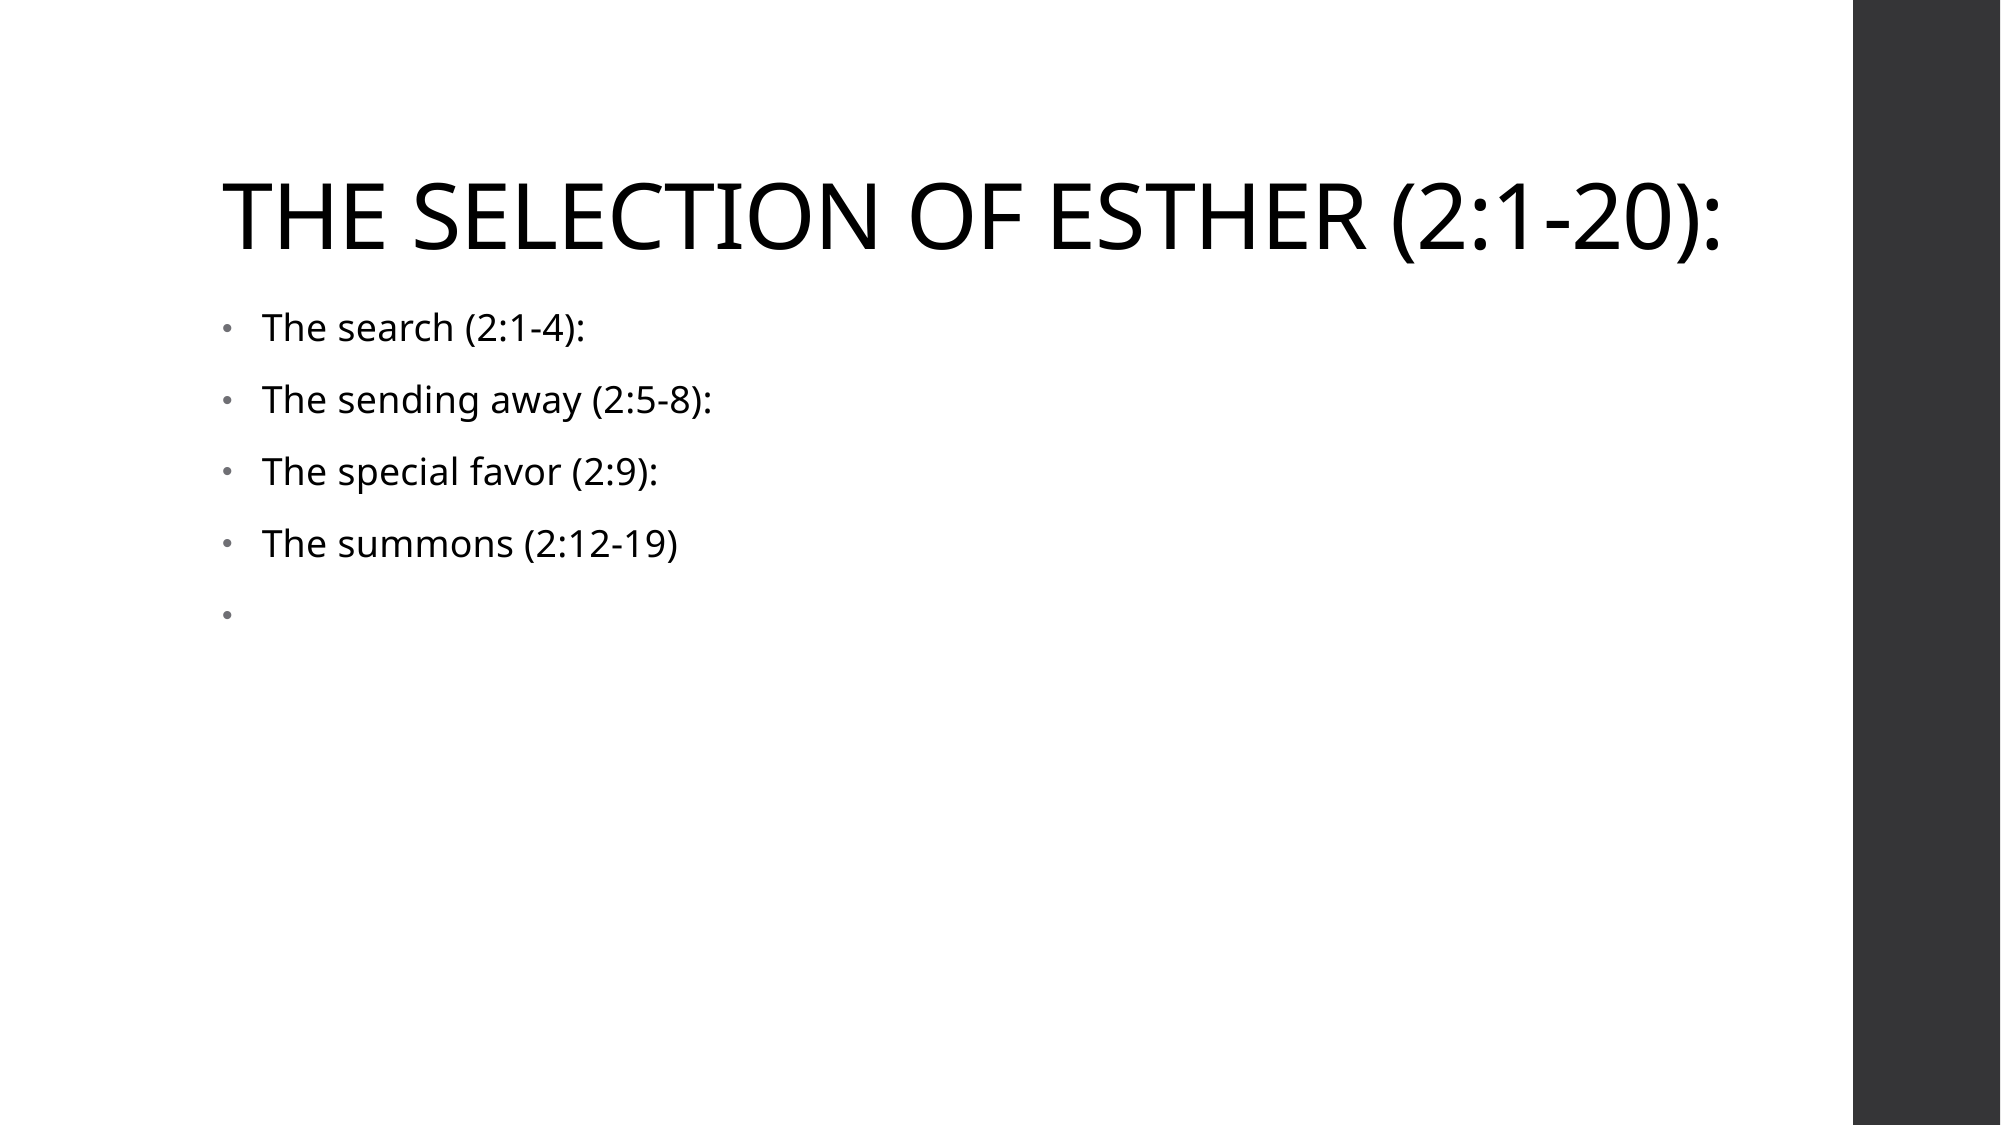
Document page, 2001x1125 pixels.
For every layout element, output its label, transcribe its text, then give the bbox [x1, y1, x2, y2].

title THE SELECTION OF ESTHER (2:1-20): [206, 60, 1797, 278]
list The search (2:1-4): The sending away (2:5-8): The special favor (2:9): The summons (2:12-19) [206, 299, 1617, 1014]
